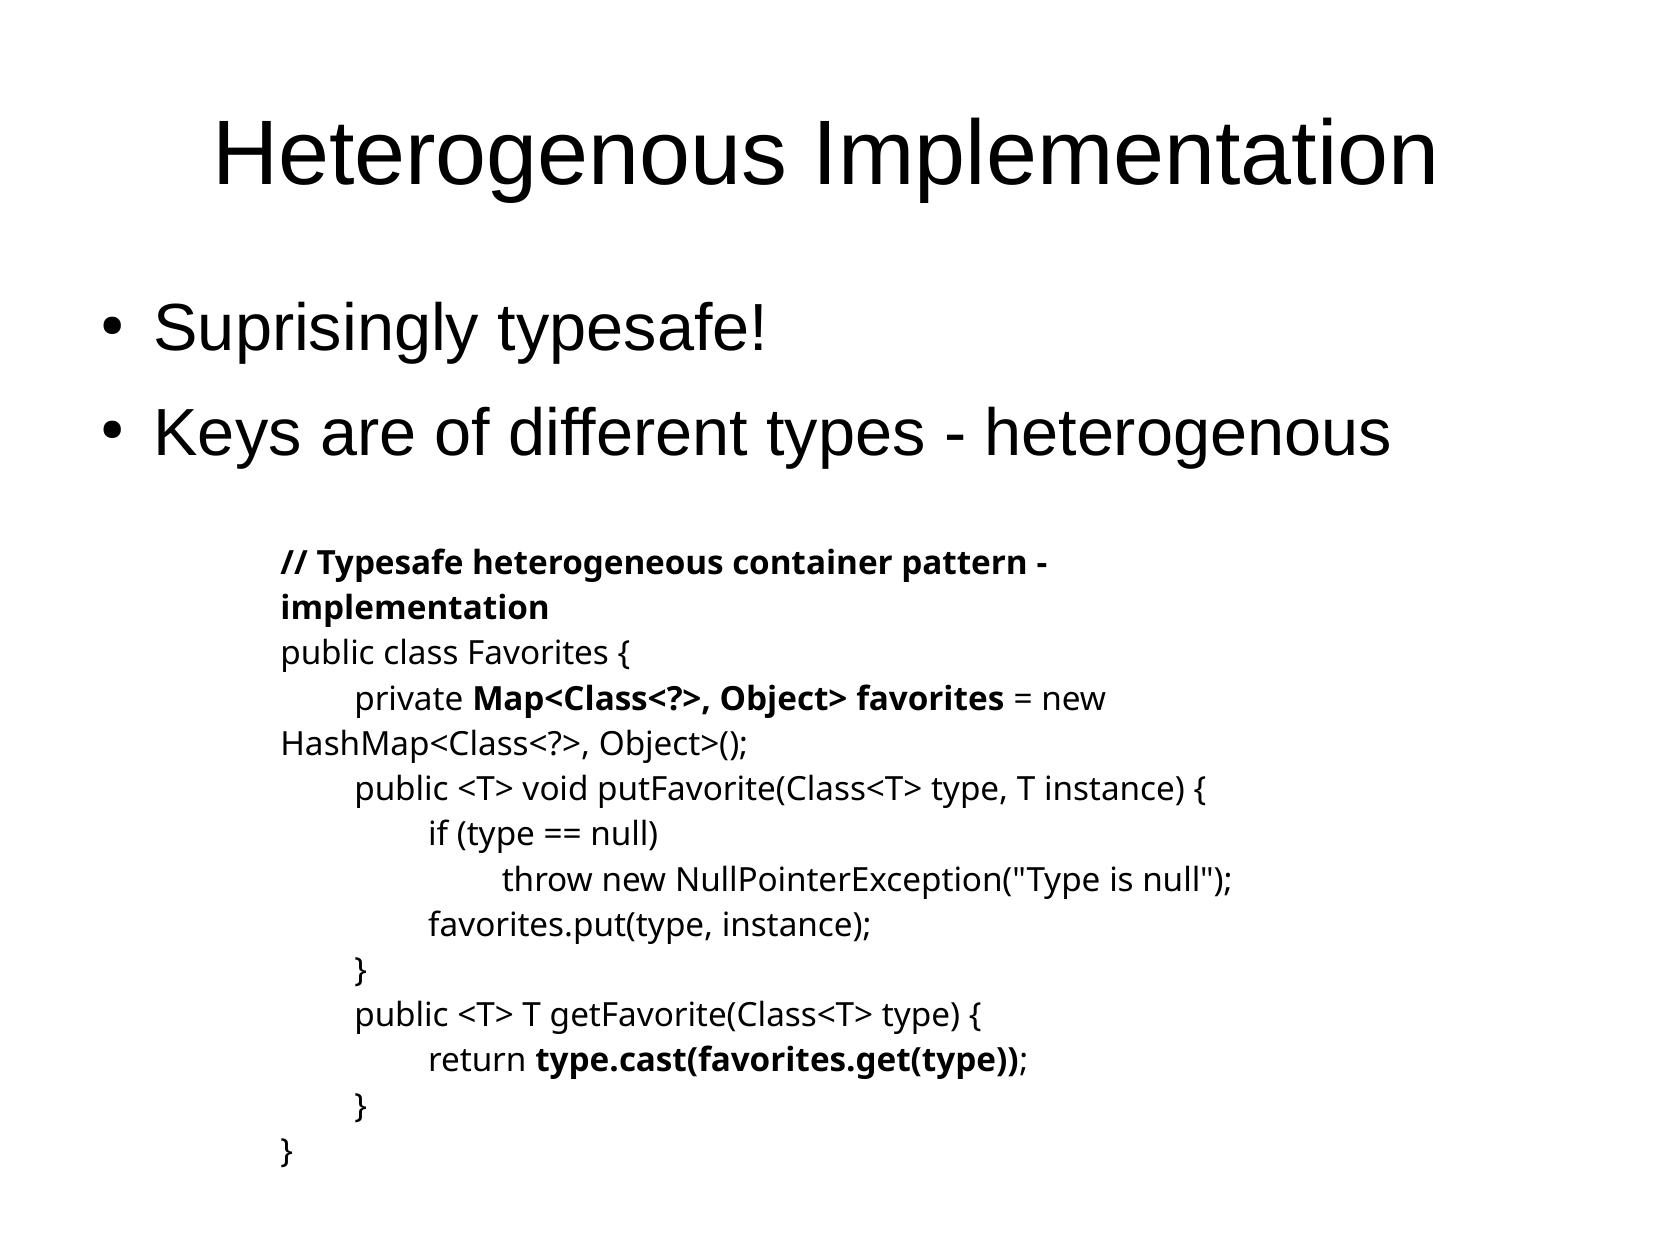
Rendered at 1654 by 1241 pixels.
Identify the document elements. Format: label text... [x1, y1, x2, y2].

title Heterogenous Implementation [82, 56, 1571, 250]
text_box // Typesafe heterogeneous container pattern - implementation public class Favorites { private Map<Class<?>, Object> favorites = new HashMap<Class<?>, Object>(); public <T> void putFavorite(Class<T> type, T instance) { if (type == null) throw new NullPointerException("Type is null"); favorites.put(type, instance); } public <T> T getFavorite(Class<T> type) { return type.cast(favorites.get(type)); } } [265, 531, 1304, 1182]
list Suprisingly typesafe! Keys are of different types - heterogenous [82, 290, 1571, 1094]
